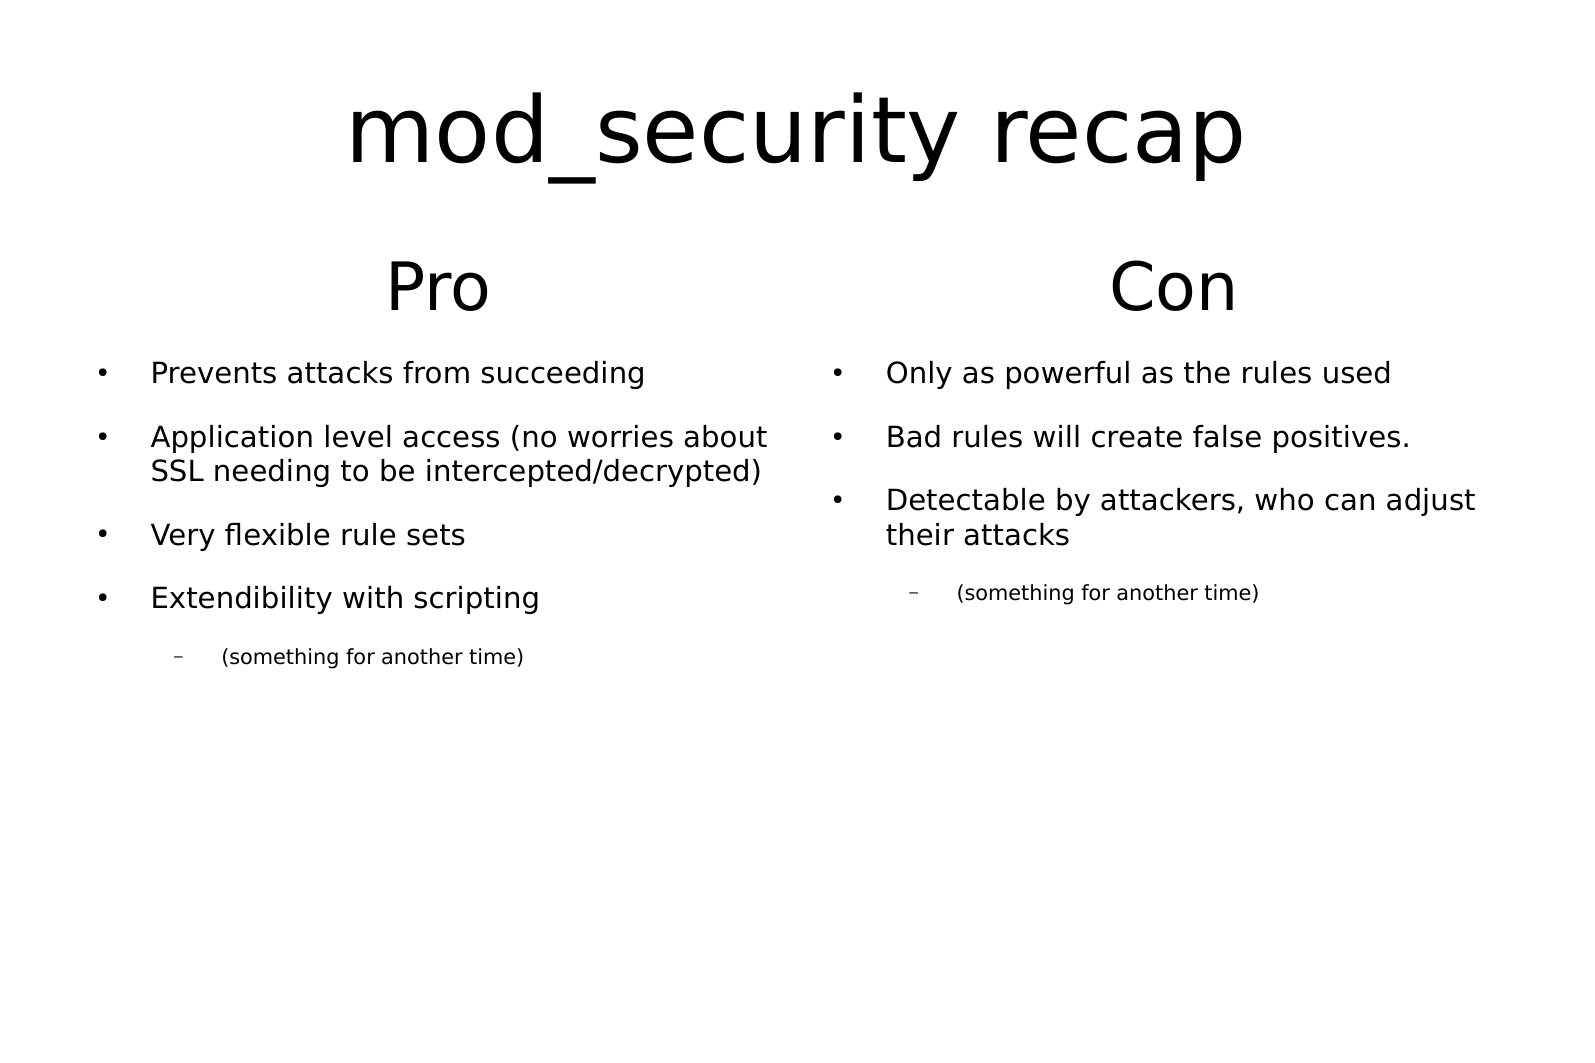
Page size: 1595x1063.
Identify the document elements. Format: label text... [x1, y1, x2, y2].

title mod_security recap [79, 49, 1515, 213]
list Con Only as powerful as the rules used Bad rules will create false positives. Detectable by attackers, who can adjust their attacks (something for another time) [814, 248, 1516, 951]
list Pro Prevents attacks from succeeding Application level access (no worries about SSL needing to be intercepted/decrypted) Very flexible rule sets Extendibility with scripting (something for another time) [79, 248, 780, 951]
